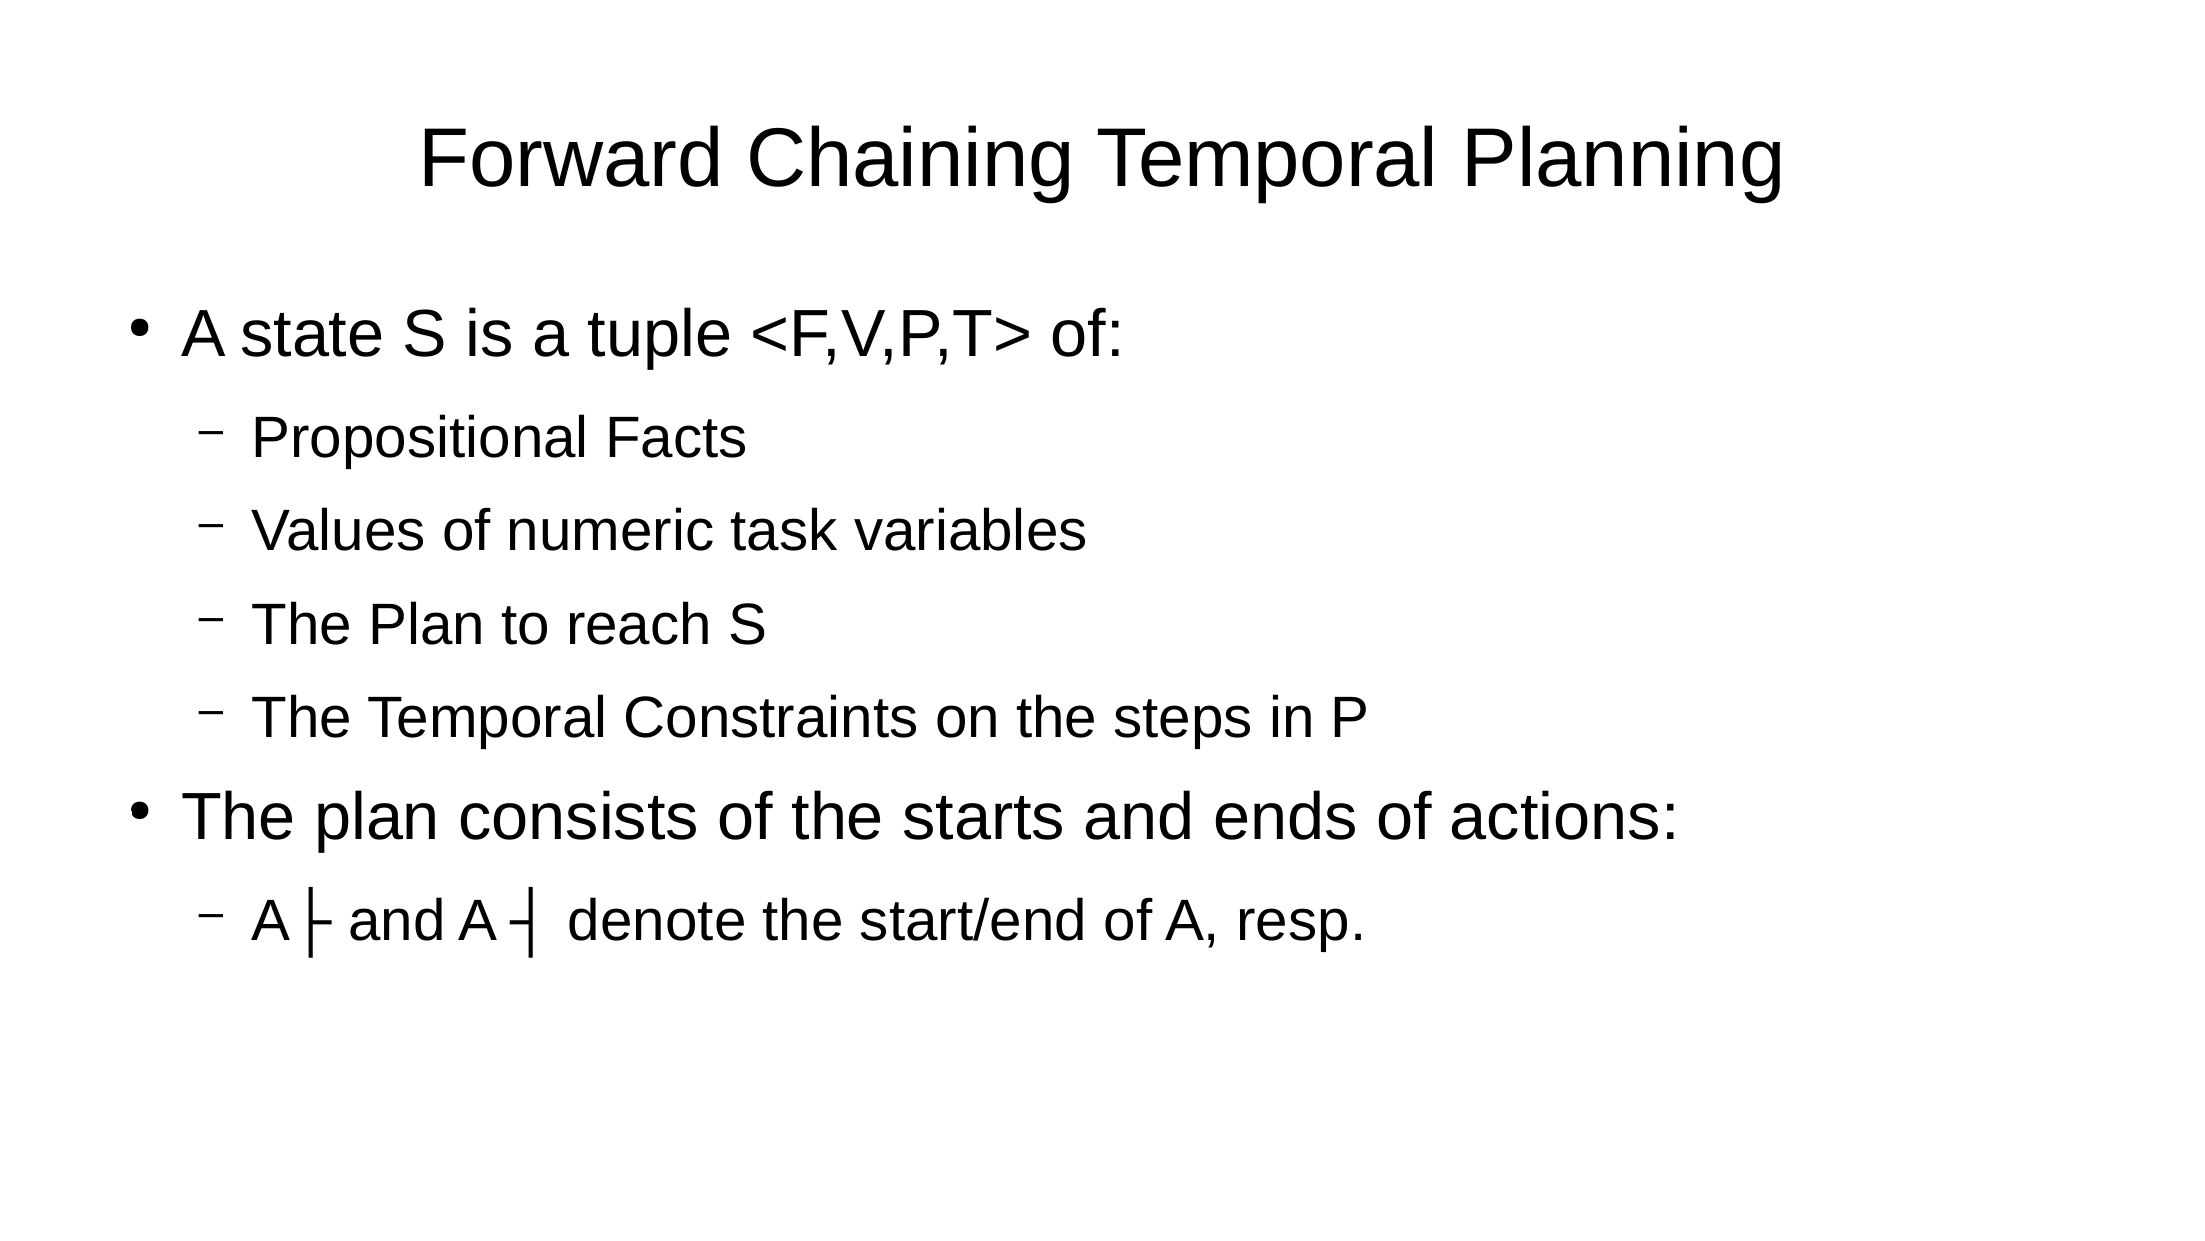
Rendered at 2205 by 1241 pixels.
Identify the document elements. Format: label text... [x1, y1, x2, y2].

list A state S is a tuple <F,V,P,T> of: Propositional Facts Values of numeric task variables The Plan to reach S The Temporal Constraints on the steps in P The plan consists of the starts and ends of actions: A├ and A ┤ denote the start/end of A, resp. [110, 289, 2095, 1110]
title Forward Chaining Temporal Planning [110, 49, 2095, 257]
